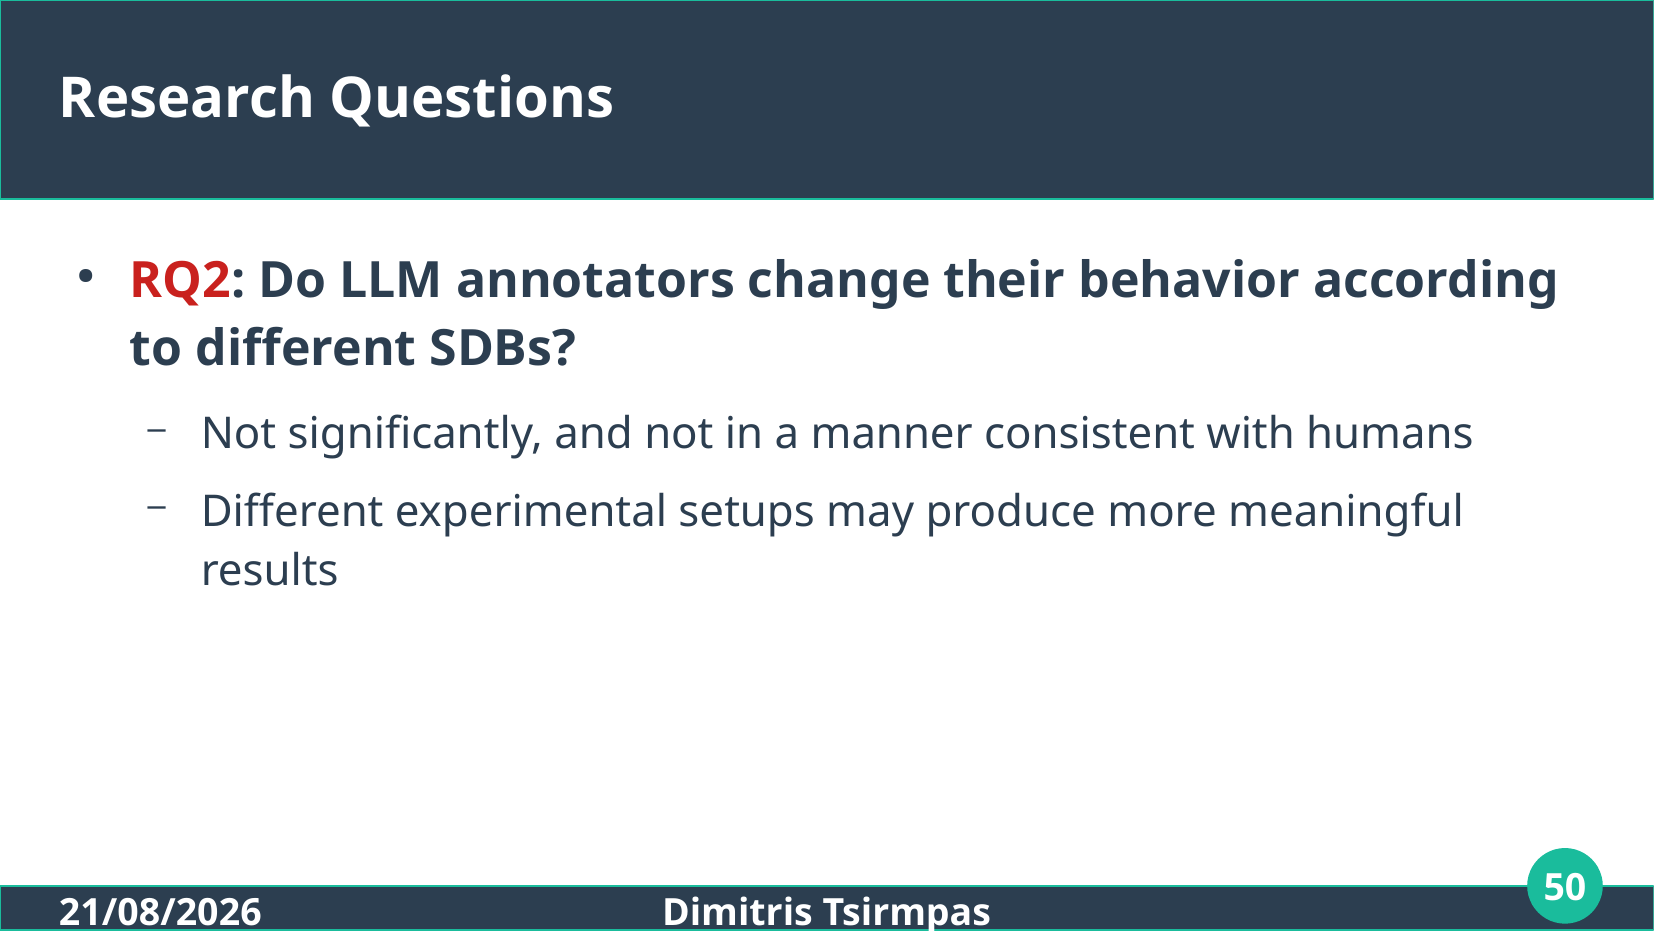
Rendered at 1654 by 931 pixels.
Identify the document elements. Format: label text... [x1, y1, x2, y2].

title Research Questions [59, 37, 1595, 155]
list RQ2: Do LLM annotators change their behavior according to different SDBs? Not significantly, and not in a manner consistent with humans Different experimental setups may produce more meaningful results [59, 243, 1595, 864]
